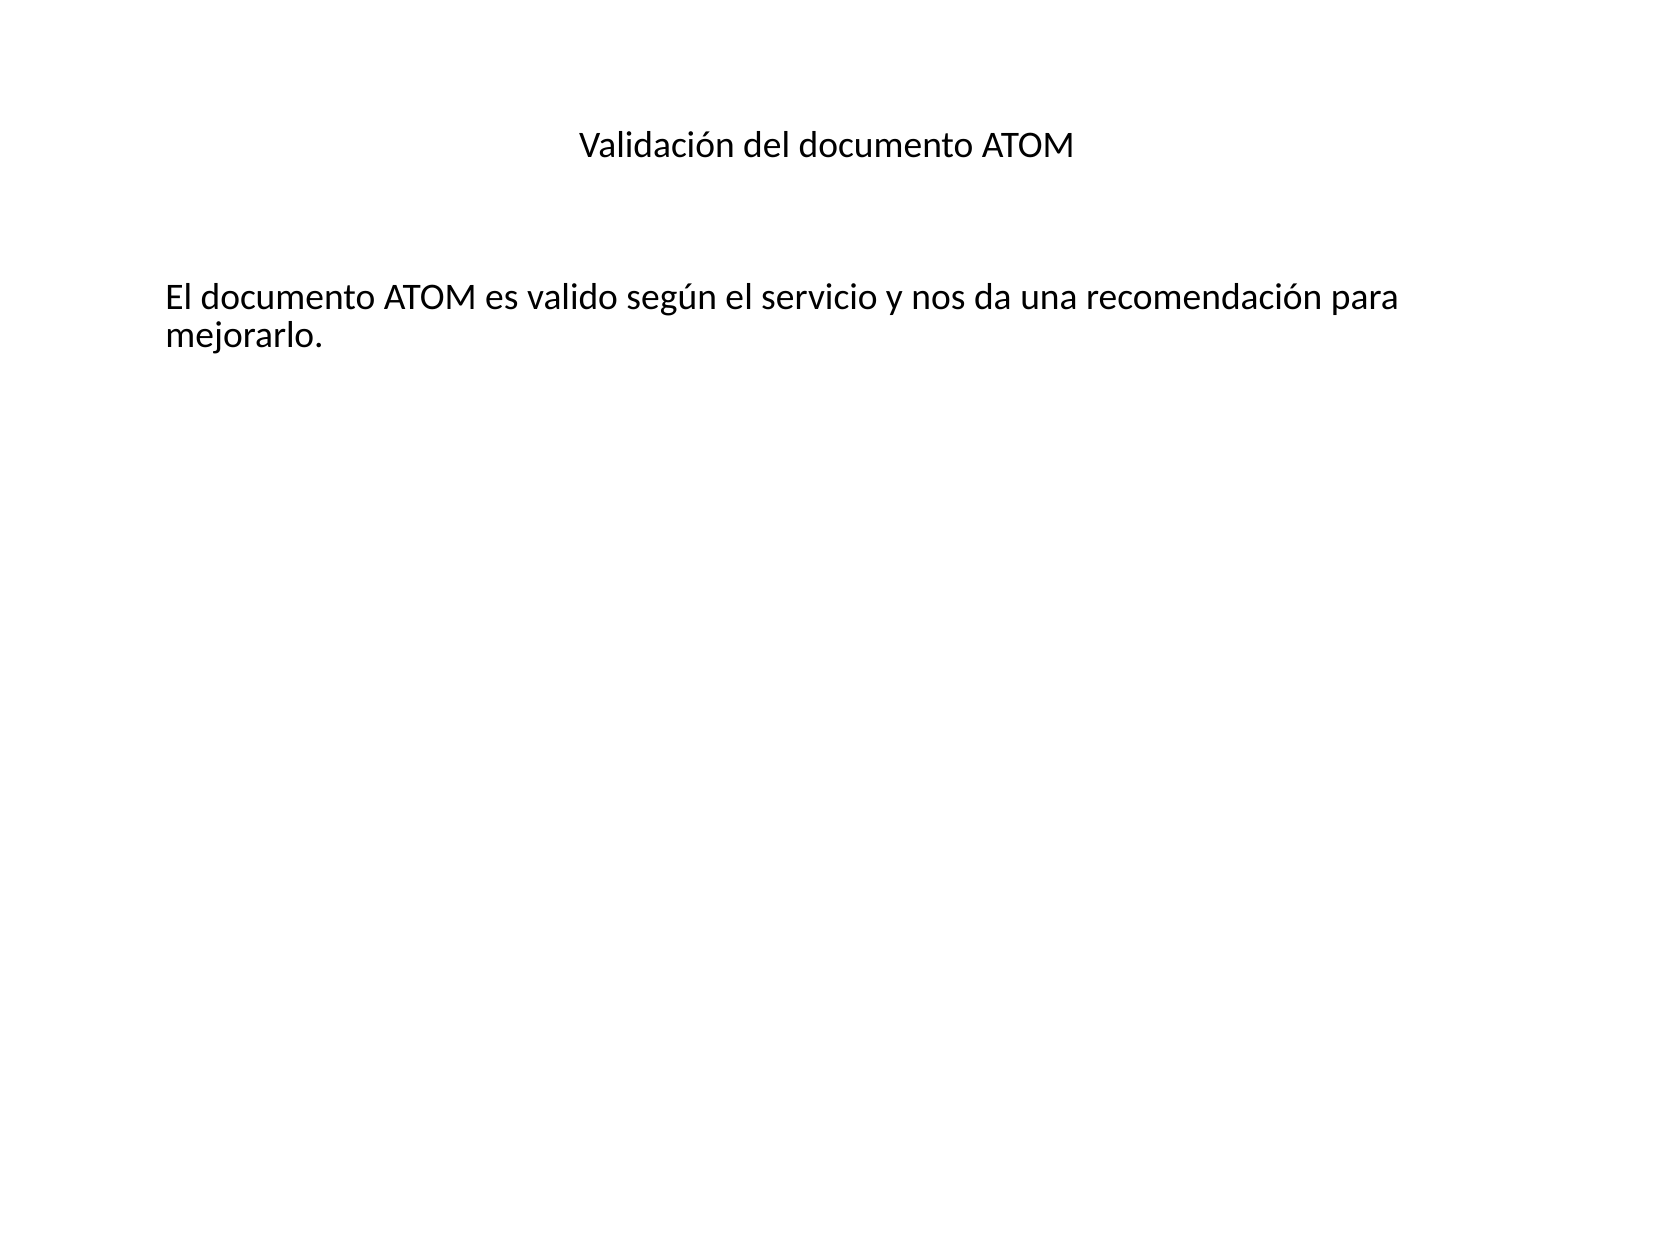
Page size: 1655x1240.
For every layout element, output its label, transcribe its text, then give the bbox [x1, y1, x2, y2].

list El documento ATOM es valido según el servicio y nos da una recomendación para mejorarlo. [94, 281, 1560, 589]
title Validación del documento ATOM [195, 90, 1459, 205]
